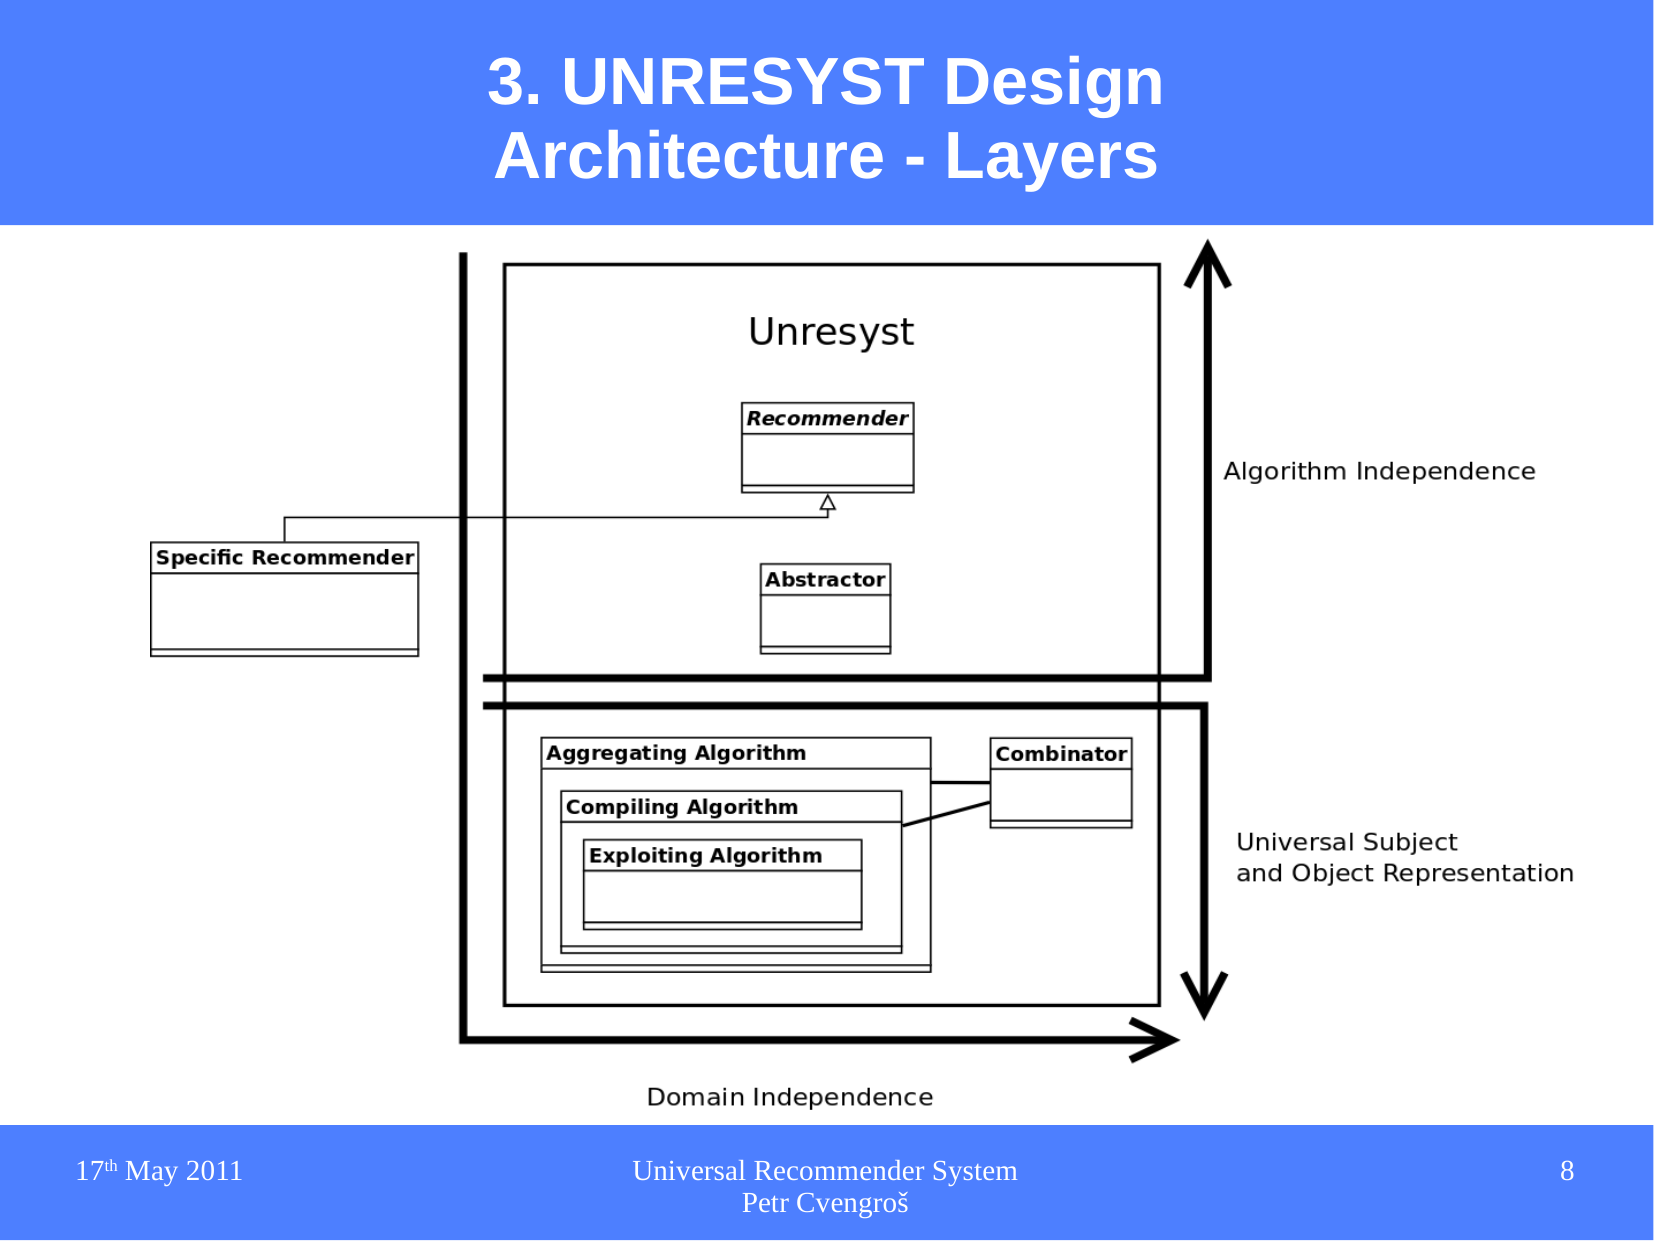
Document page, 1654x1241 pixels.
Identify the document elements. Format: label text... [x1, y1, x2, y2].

picture [150, 230, 1576, 1111]
title 3. UNRESYST Design Architecture - Layers [82, 32, 1571, 205]
